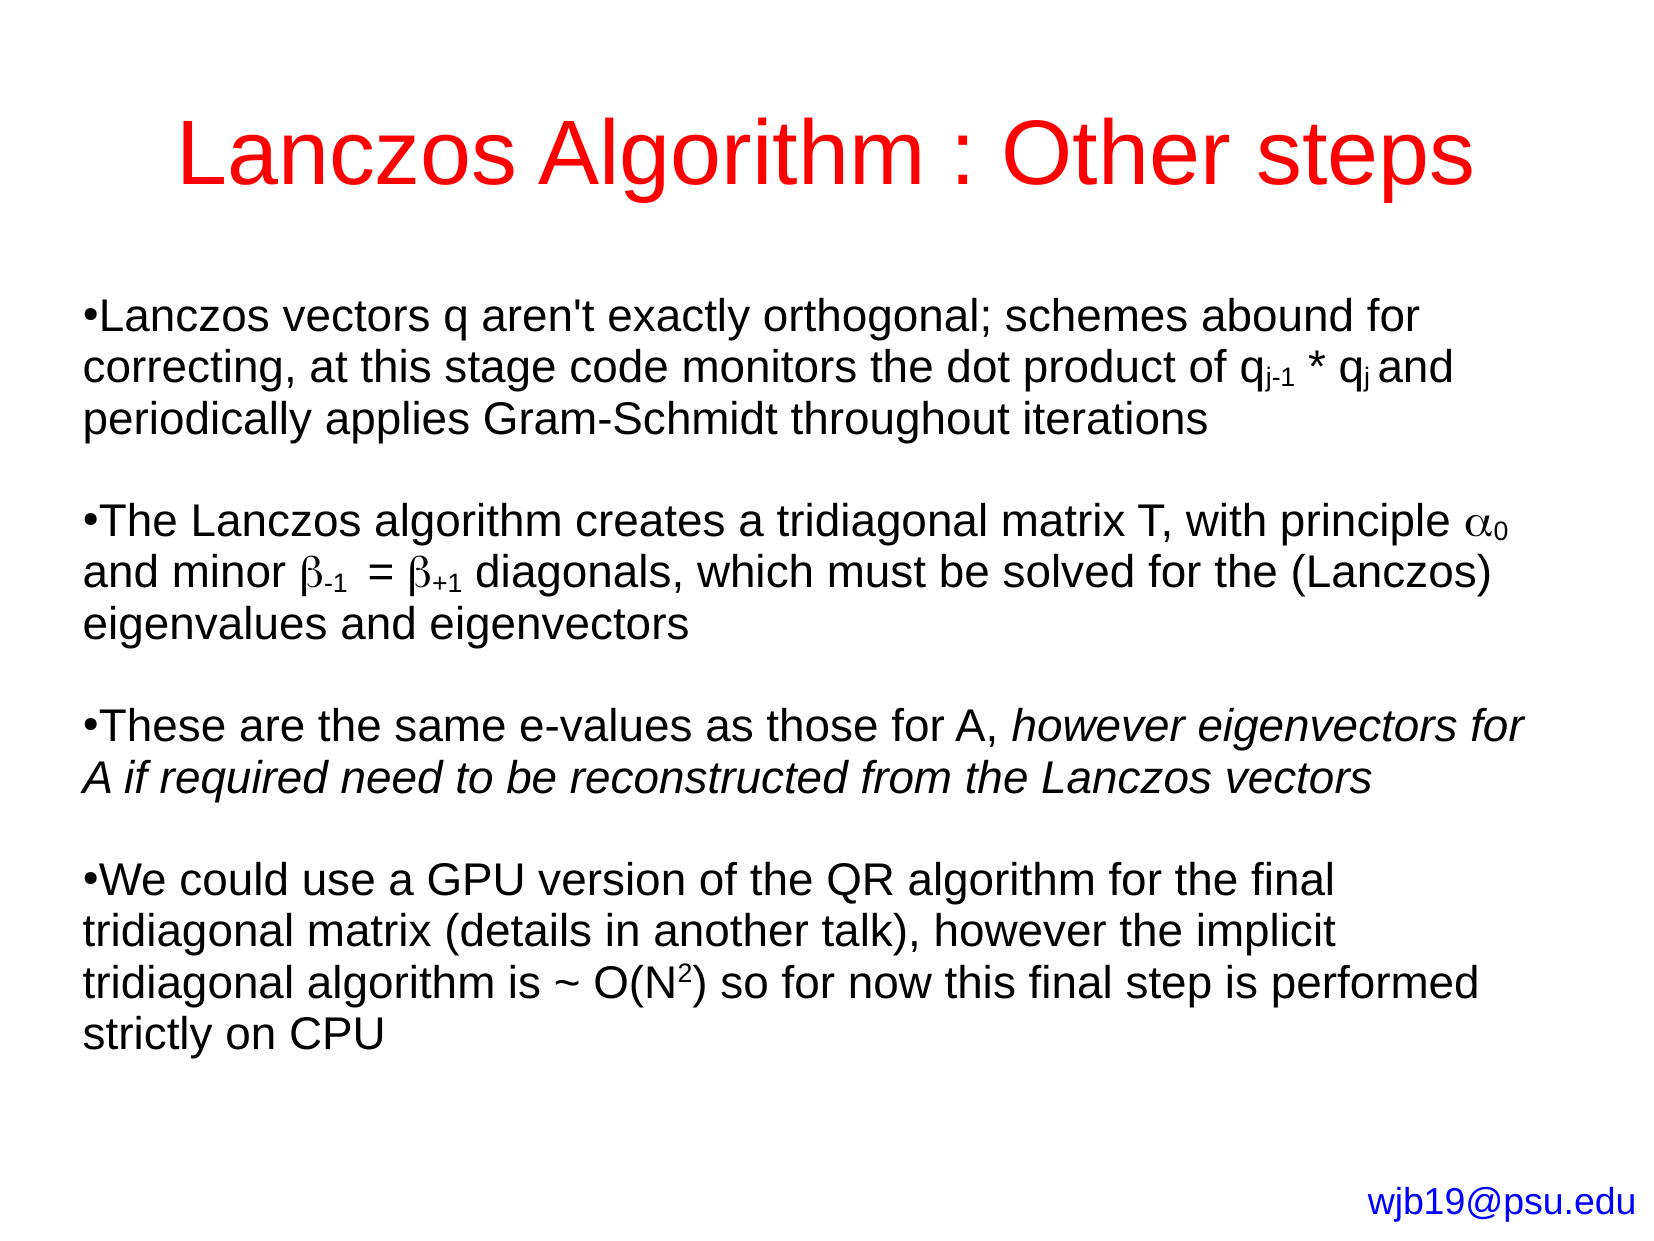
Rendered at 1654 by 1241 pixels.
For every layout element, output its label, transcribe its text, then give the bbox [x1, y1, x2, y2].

title Lanczos Algorithm : Other steps [82, 49, 1571, 257]
text_box wjb19@psu.edu [1353, 1173, 1652, 1231]
subtitle Lanczos vectors q aren't exactly orthogonal; schemes abound for correcting, at this stage code monitors the dot product of qj-1 * qj and periodically applies Gram-Schmidt throughout iterations The Lanczos algorithm creates a tridiagonal matrix T, with principle α0 and minor β-1 = β+1 diagonals, which must be solved for the (Lanczos) eigenvalues and eigenvectors These are the same e-values as those for A, however eigenvectors for A if required need to be reconstructed from the Lanczos vectors We could use a GPU version of the QR algorithm for the final tridiagonal matrix (details in another talk), however the implicit tridiagonal algorithm is ~ O(N2) so for now this final step is performed strictly on CPU [82, 290, 1538, 1167]
